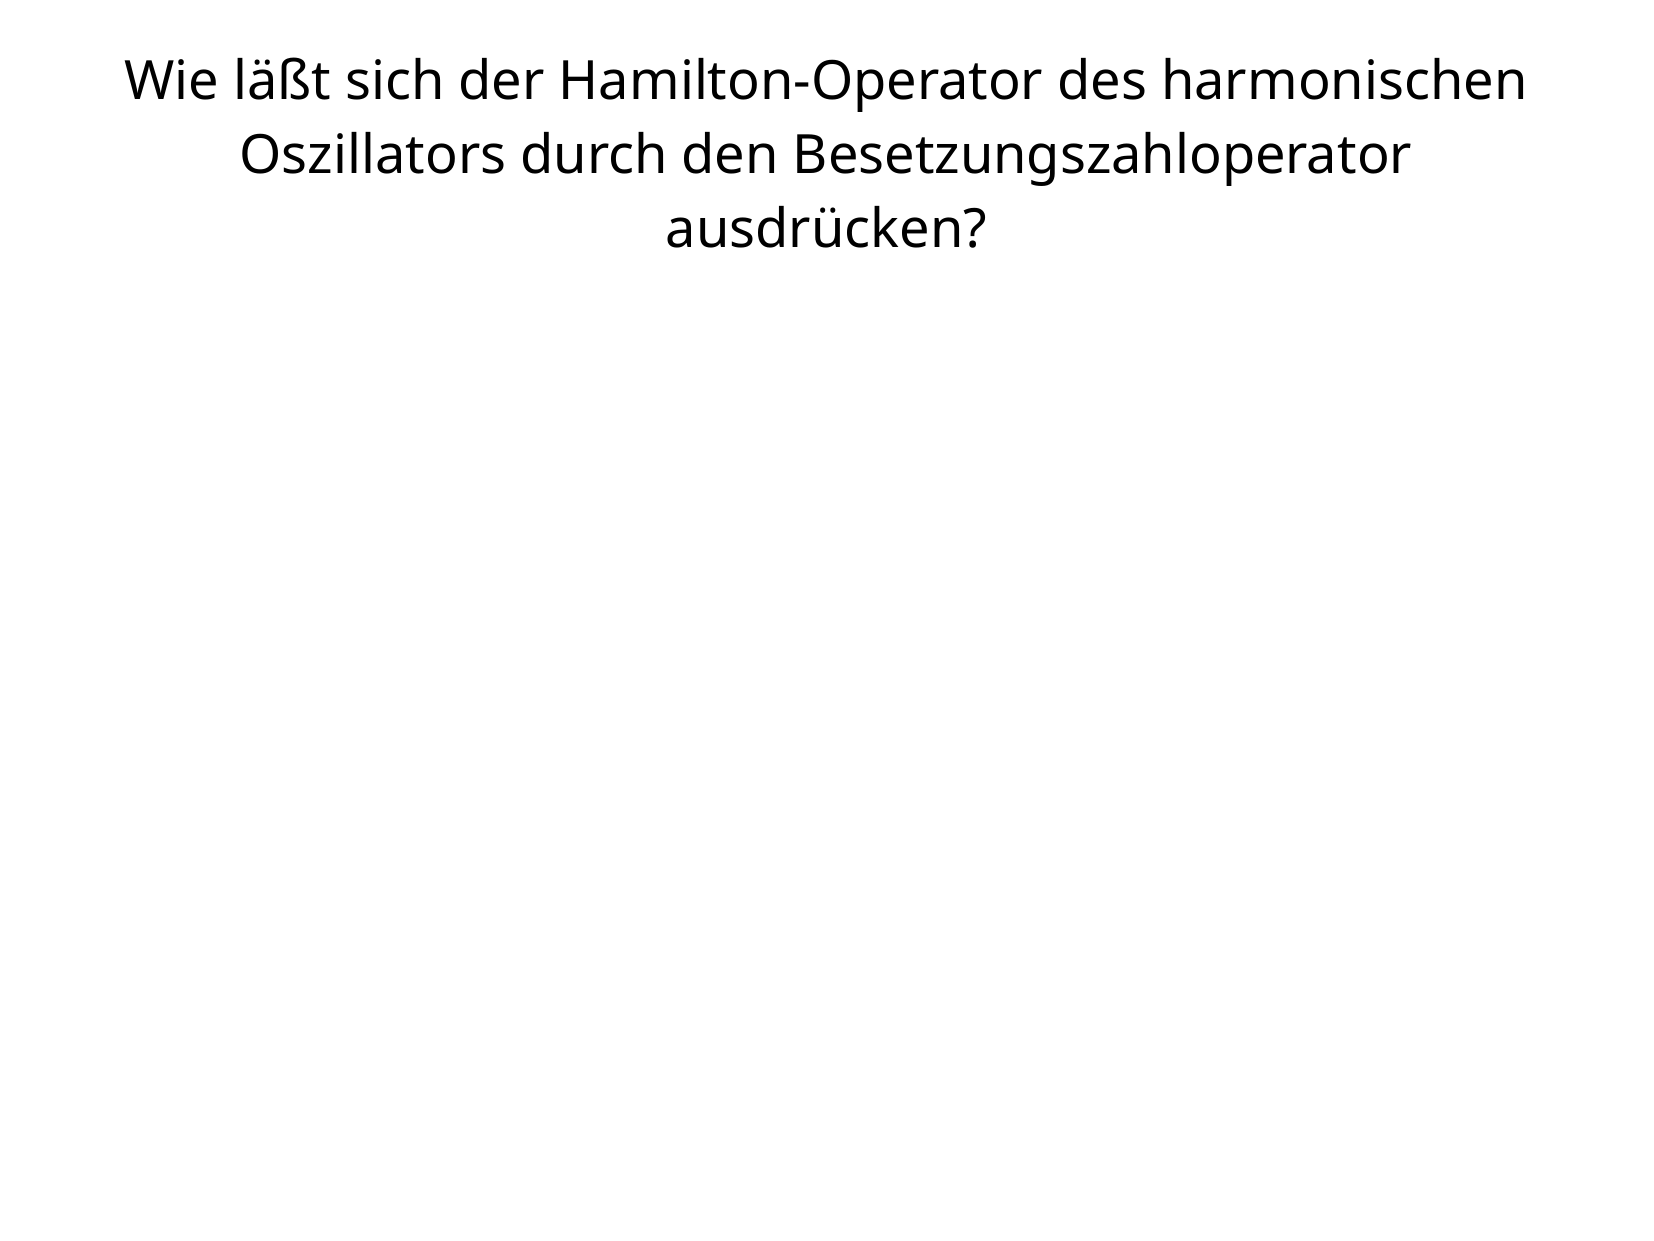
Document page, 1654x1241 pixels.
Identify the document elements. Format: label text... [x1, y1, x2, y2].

title Wie läßt sich der Hamilton-Operator des harmonischen Oszillators durch den Besetzungszahloperator ausdrücken? [82, 49, 1571, 257]
